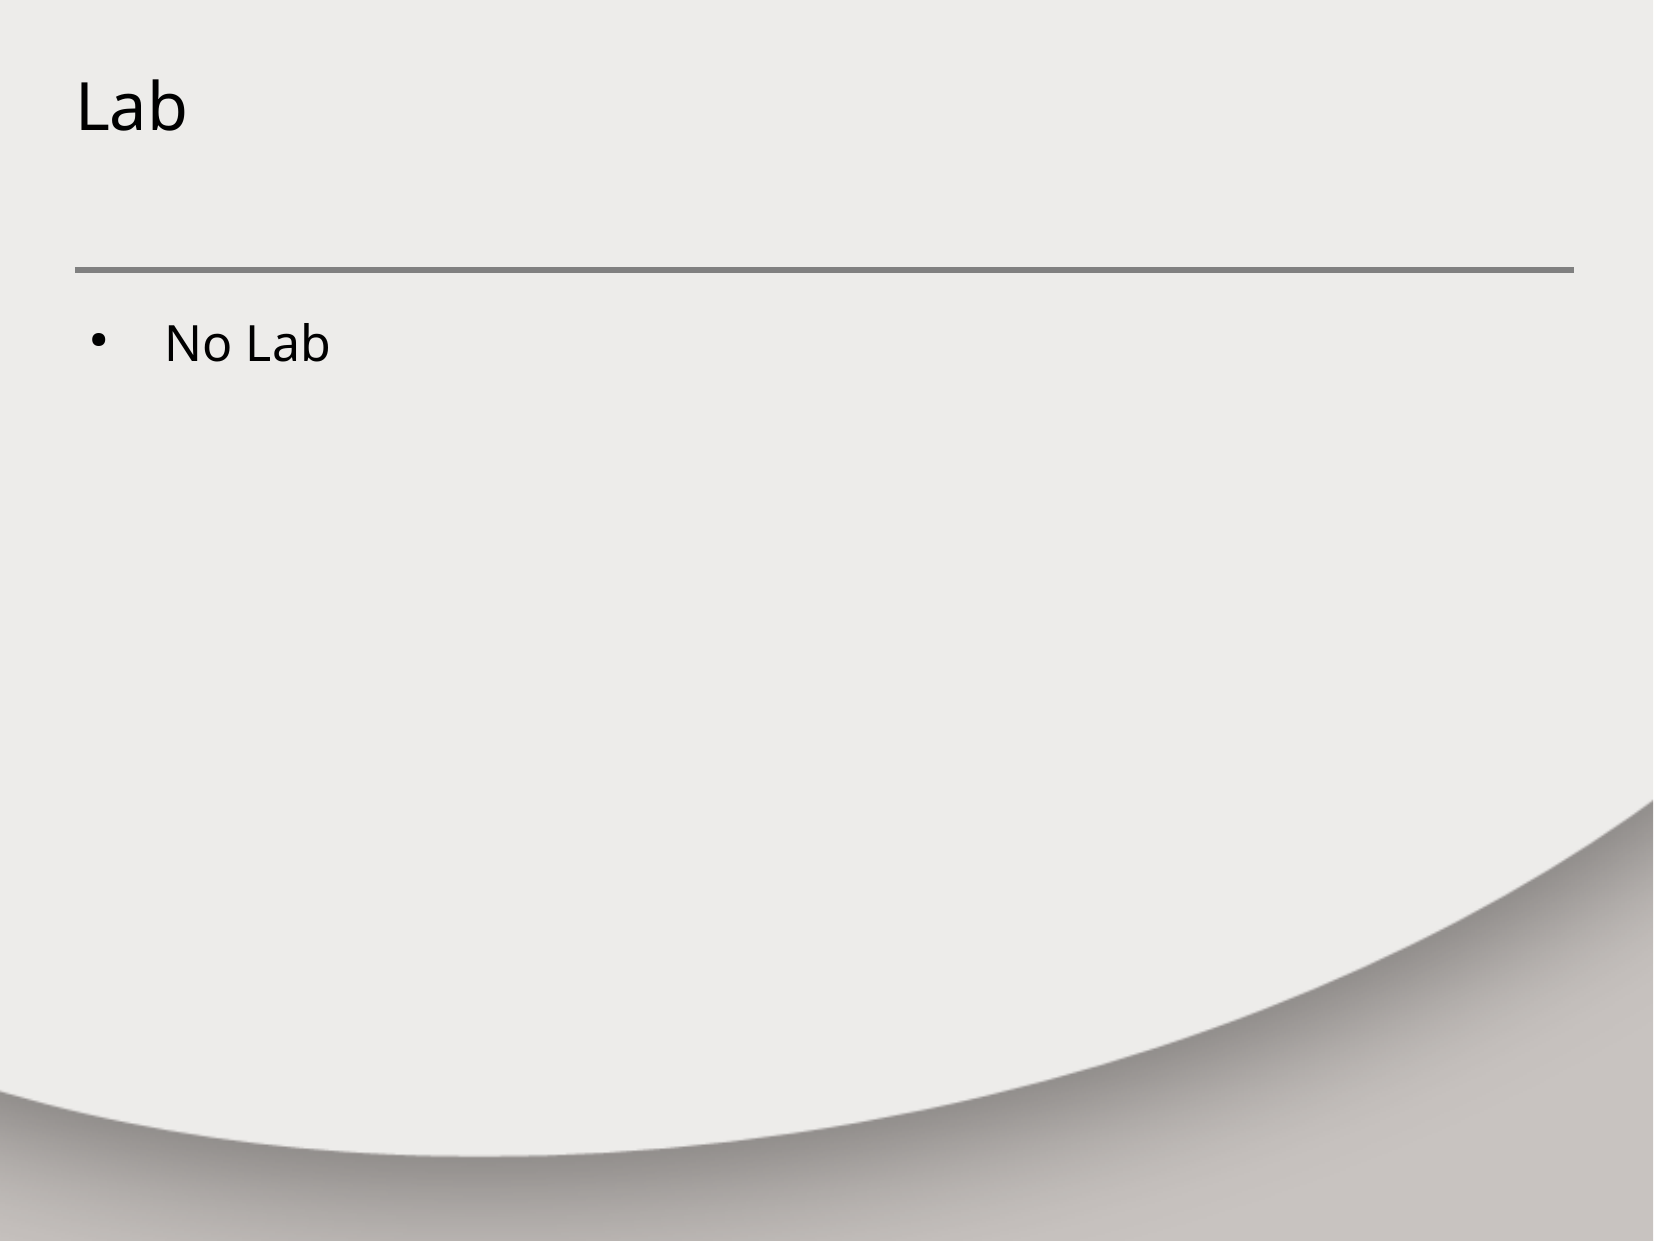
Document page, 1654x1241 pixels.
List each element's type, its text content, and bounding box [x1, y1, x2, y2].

title Lab [74, 75, 1575, 226]
text_box No Lab [74, 300, 1575, 1163]
picture [0, 0, 1654, 1241]
